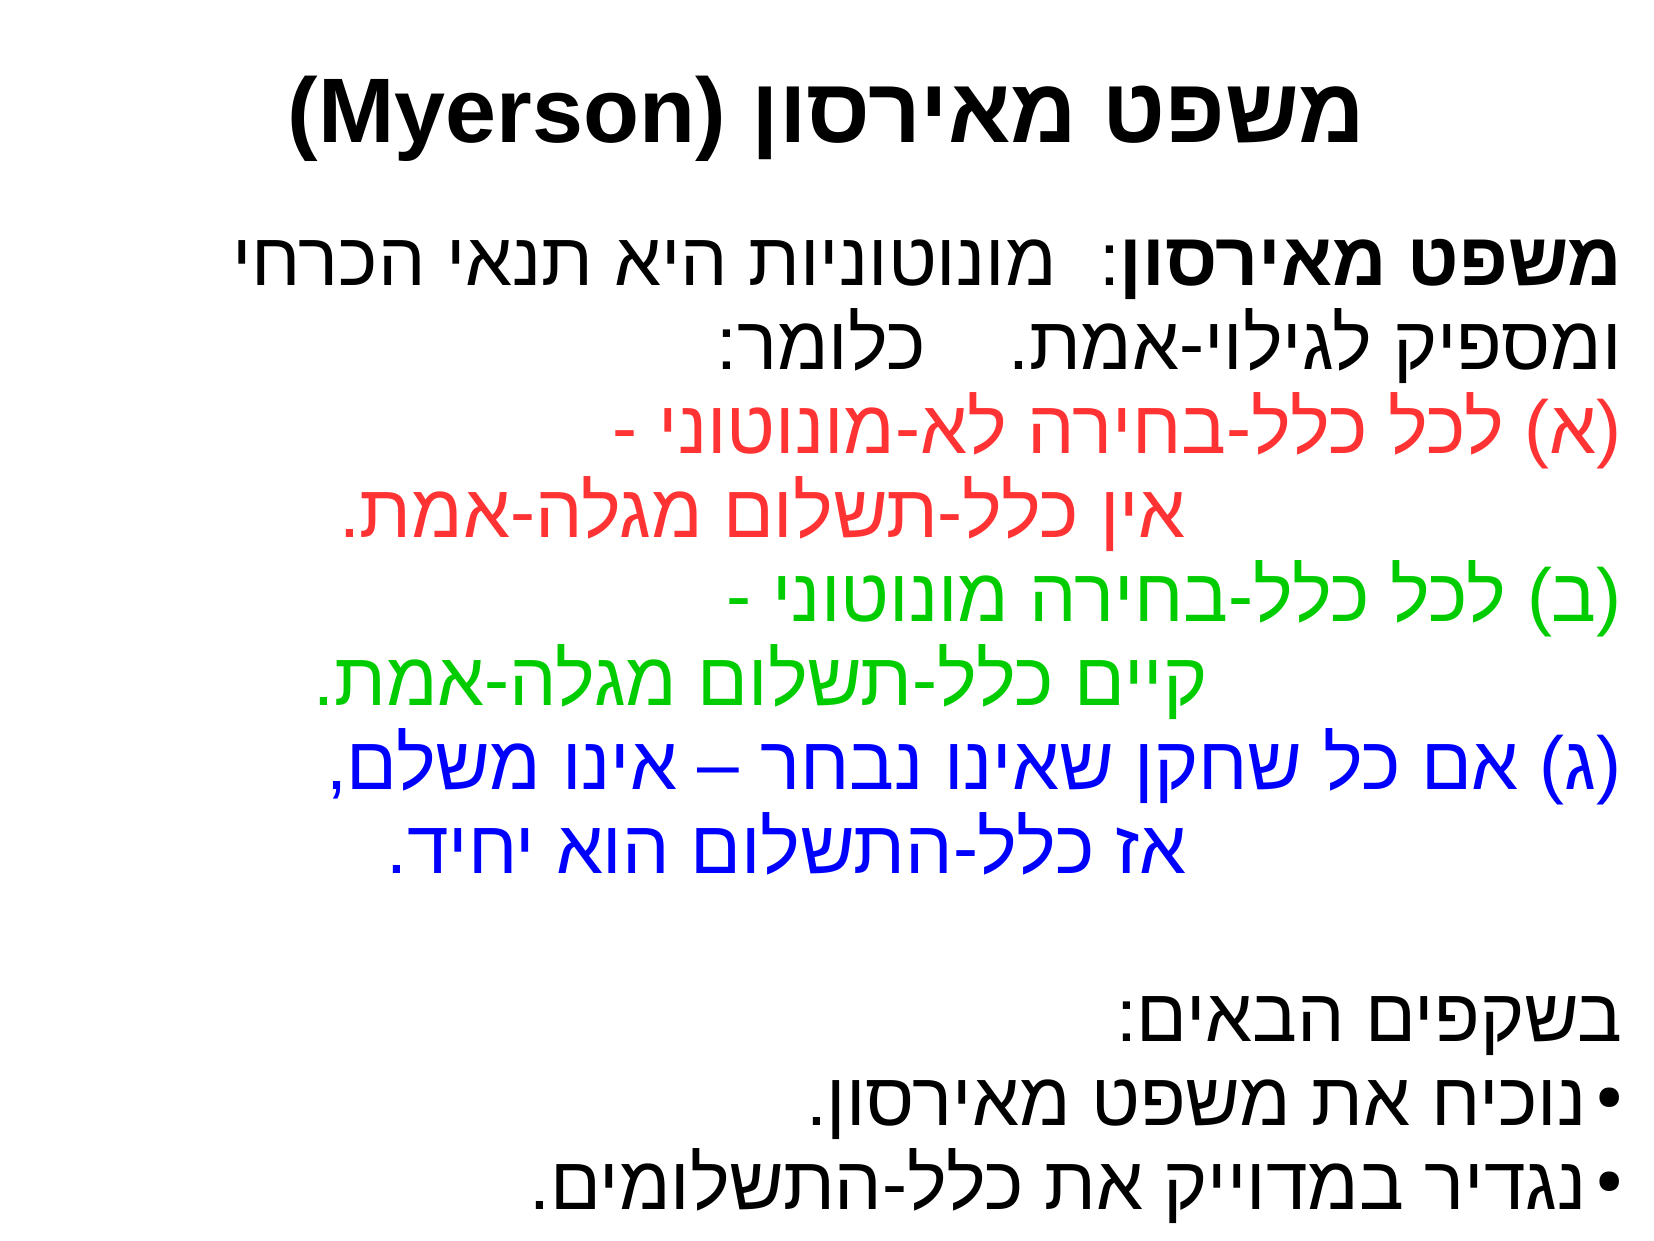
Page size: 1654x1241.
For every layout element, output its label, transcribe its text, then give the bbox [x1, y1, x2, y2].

title משפט מאירסון (Myerson) [0, 0, 1654, 225]
text_box משפט מאירסון: מונוטוניות היא תנאי הכרחי ומספיק לגילוי-אמת. כלומר: (א) לכל כלל-בחירה לא-מונוטוני - אין כלל-תשלום מגלה-אמת. (ב) לכל כלל-בחירה מונוטוני - קיים כלל-תשלום מגלה-אמת. (ג) אם כל שחקן שאינו נבחר – אינו משלם, אז כלל-התשלום הוא יחיד. בשקפים הבאים: נוכיח את משפט מאירסון. נגדיר במדוייק את כלל-התשלומים. [17, 210, 1638, 1234]
